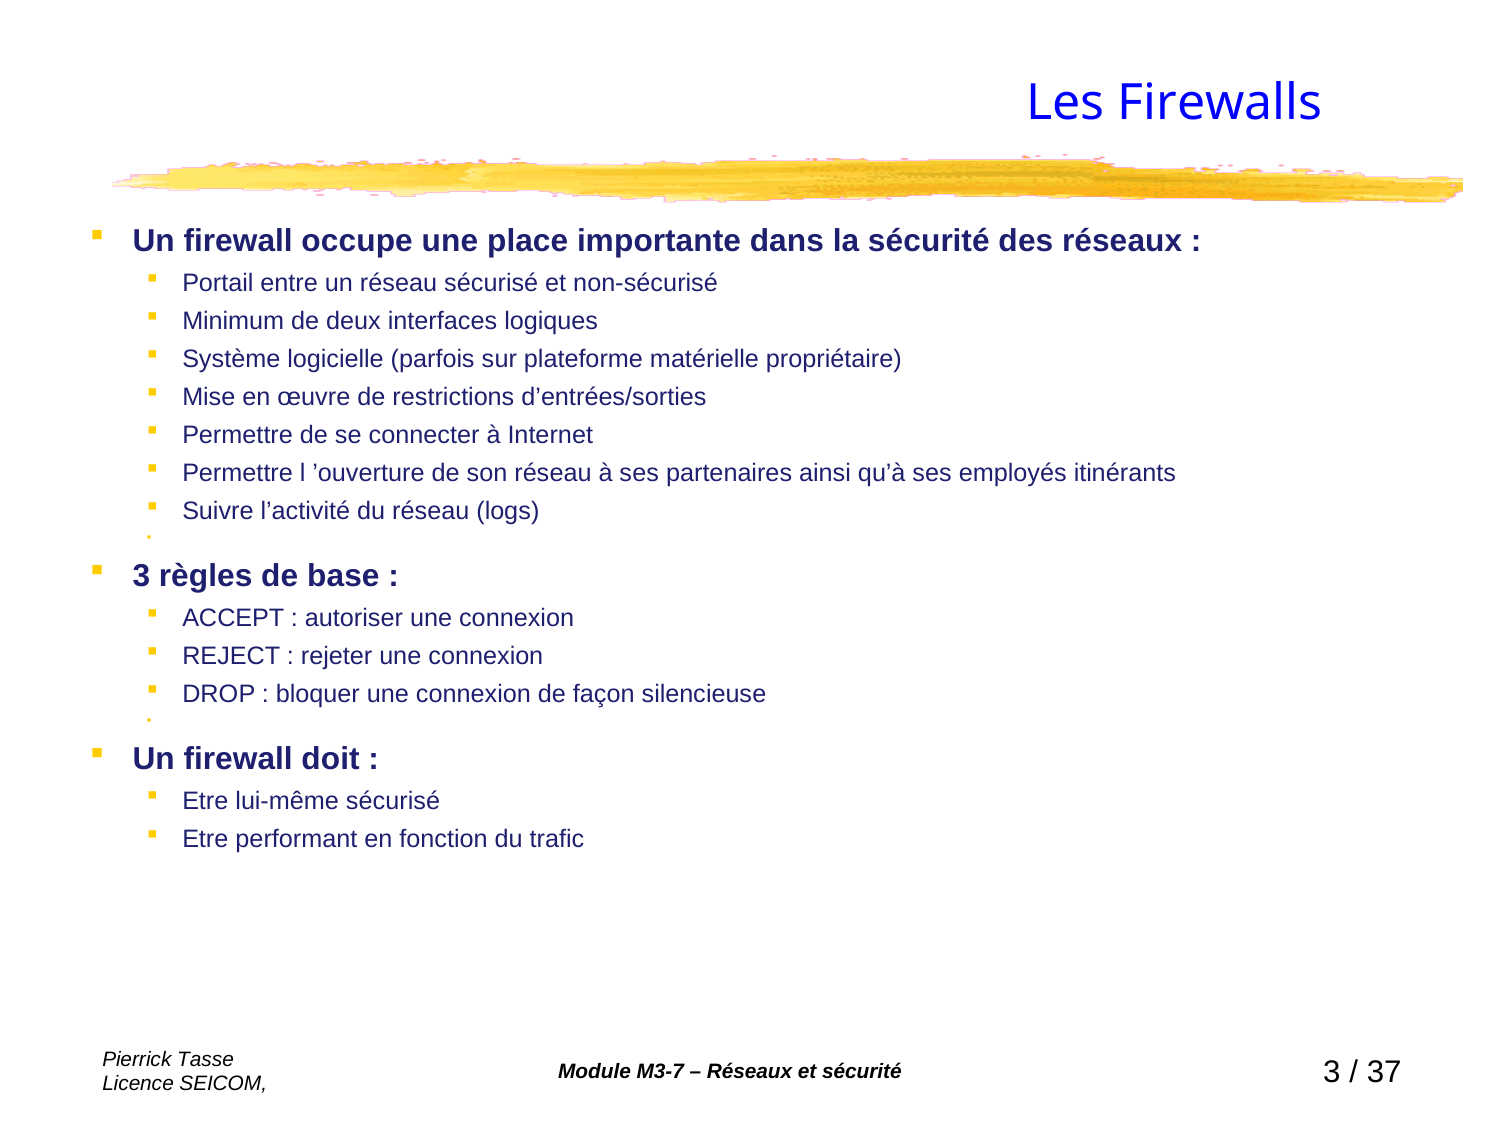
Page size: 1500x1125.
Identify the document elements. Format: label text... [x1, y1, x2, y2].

picture [112, 149, 1463, 213]
title Les Firewalls [62, 37, 1338, 138]
list Un firewall occupe une place importante dans la sécurité des réseaux : Portail entre un réseau sécurisé et non-sécurisé Minimum de deux interfaces logiques Système logicielle (parfois sur plateforme matérielle propriétaire) Mise en œuvre de restrictions d’entrées/sorties Permettre de se connecter à Internet Permettre l ’ouverture de son réseau à ses partenaires ainsi qu’à ses employés itinérants Suivre l’activité du réseau (logs) 3 règles de base : ACCEPT : autoriser une connexion REJECT : rejeter une connexion DROP : bloquer une connexion de façon silencieuse Un firewall doit : Etre lui-même sécurisé Etre performant en fonction du trafic [74, 212, 1417, 865]
